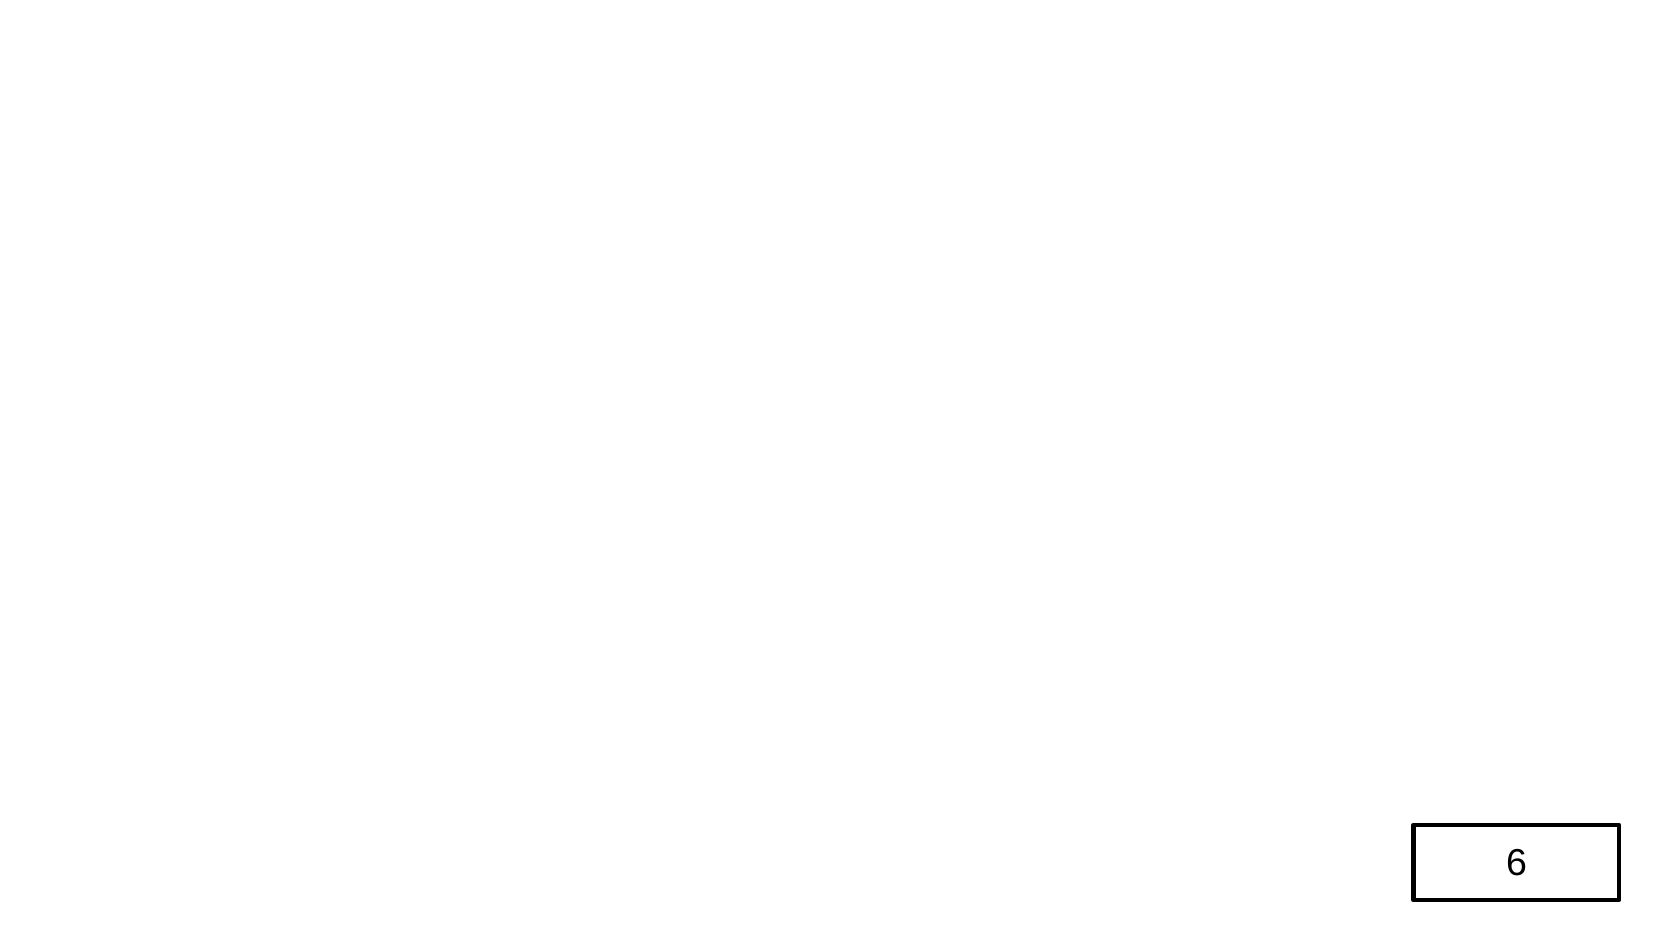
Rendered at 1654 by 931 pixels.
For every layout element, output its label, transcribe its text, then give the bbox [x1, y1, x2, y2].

text_box <number> [1457, 825, 1576, 900]
